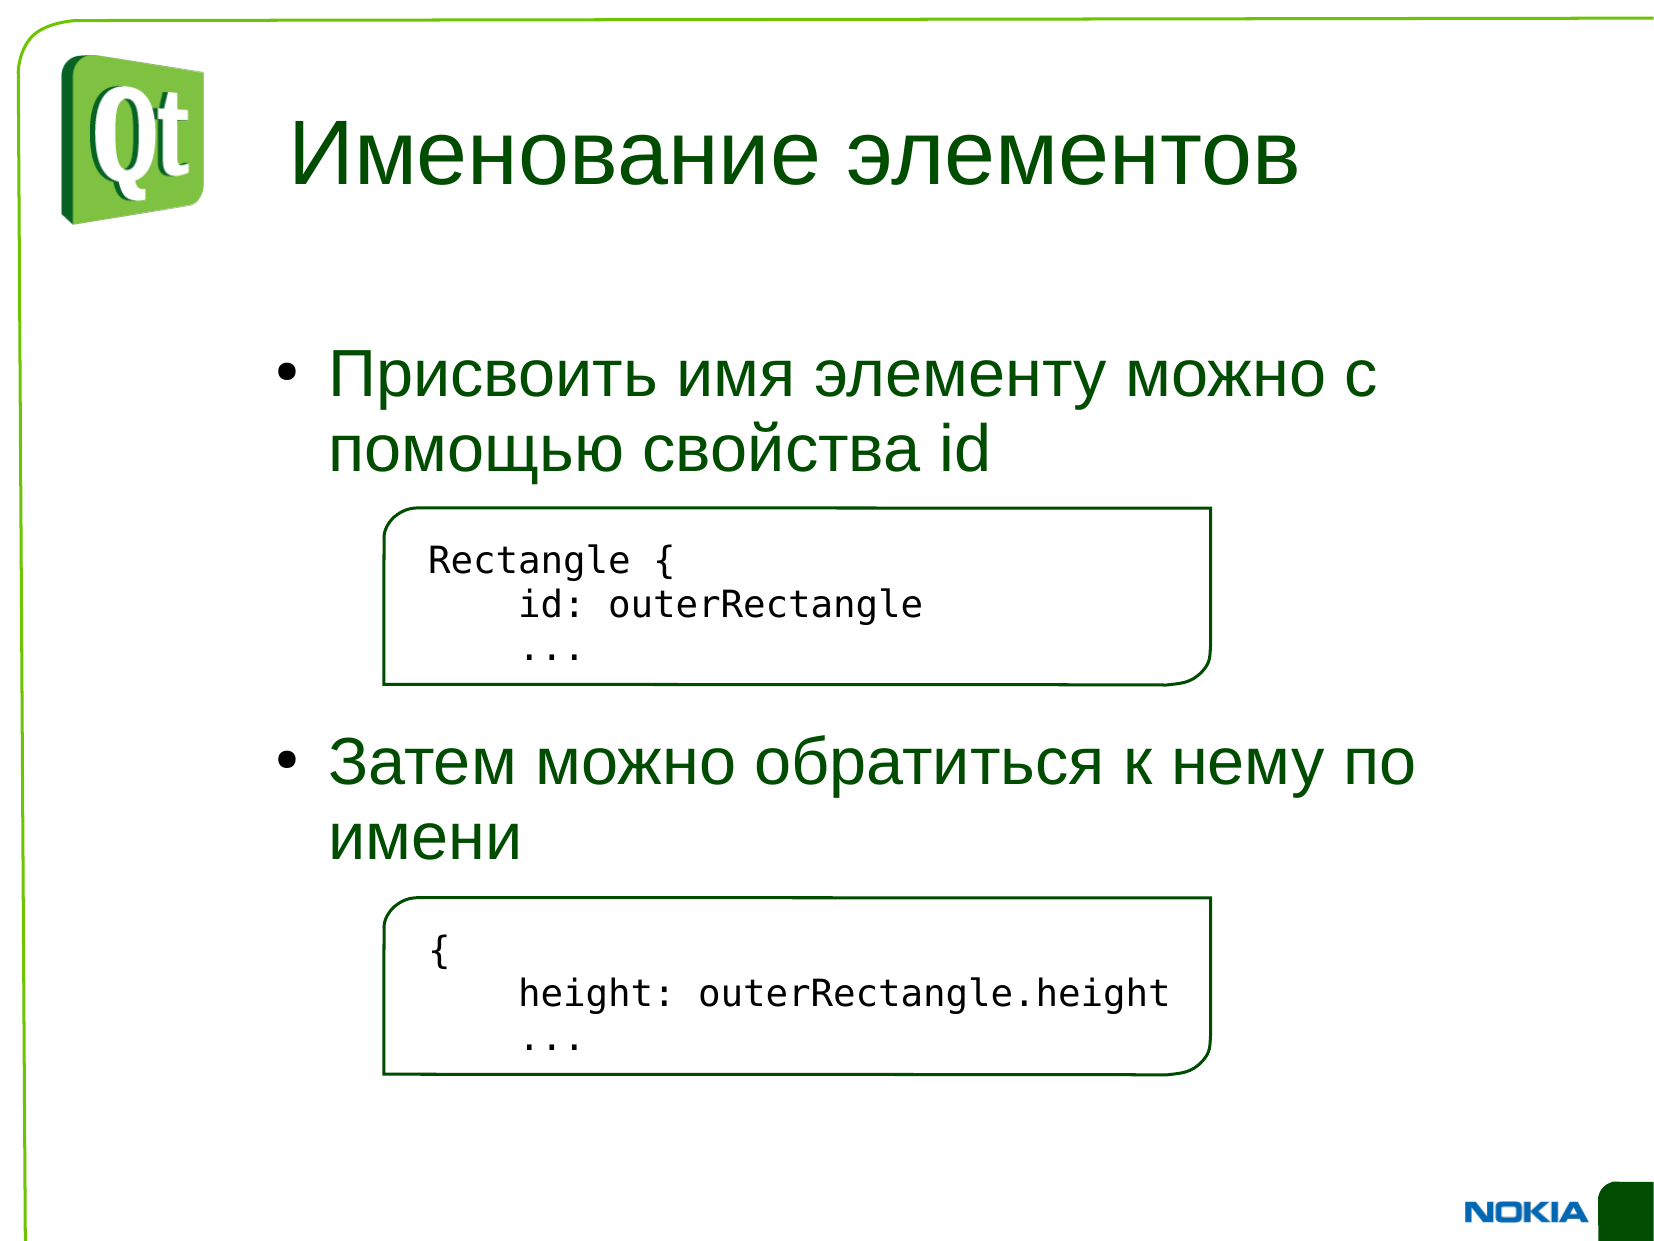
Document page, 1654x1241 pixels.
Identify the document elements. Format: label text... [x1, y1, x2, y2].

picture [61, 55, 204, 225]
text_box { height: outerRectangle.height ... [413, 921, 1209, 1067]
title Именование элементов [257, 56, 1333, 250]
text_box { height: outerRectangle.height ... [1200, 921, 1270, 1067]
list Присвоить имя элементу можно с помощью свойства id Затем можно обратиться к нему по имени [257, 336, 1577, 1141]
picture [1465, 1201, 1589, 1223]
text_box Rectangle { id: outerRectangle ... [413, 531, 939, 677]
